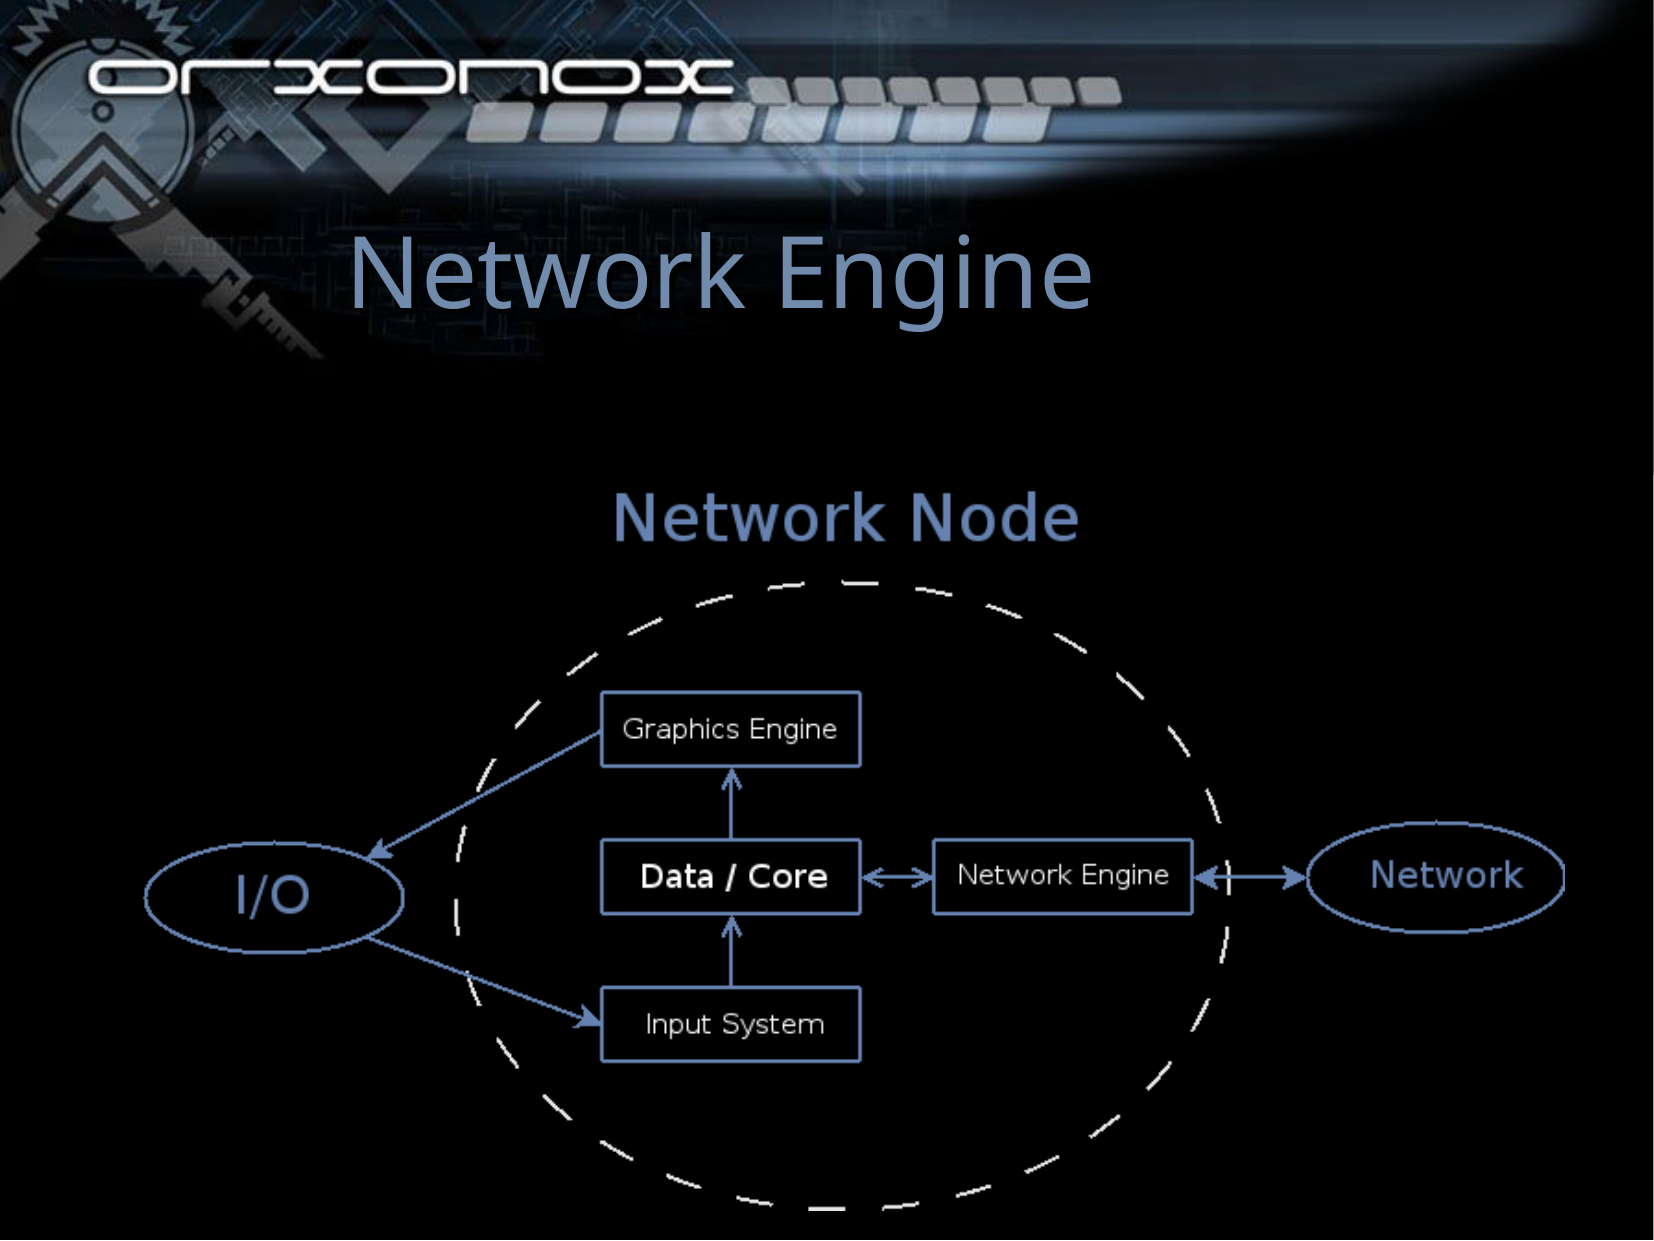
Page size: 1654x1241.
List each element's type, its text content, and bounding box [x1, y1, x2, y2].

text_box Network Engine [330, 194, 1306, 322]
picture [143, 477, 1565, 1211]
picture [0, 0, 1654, 475]
